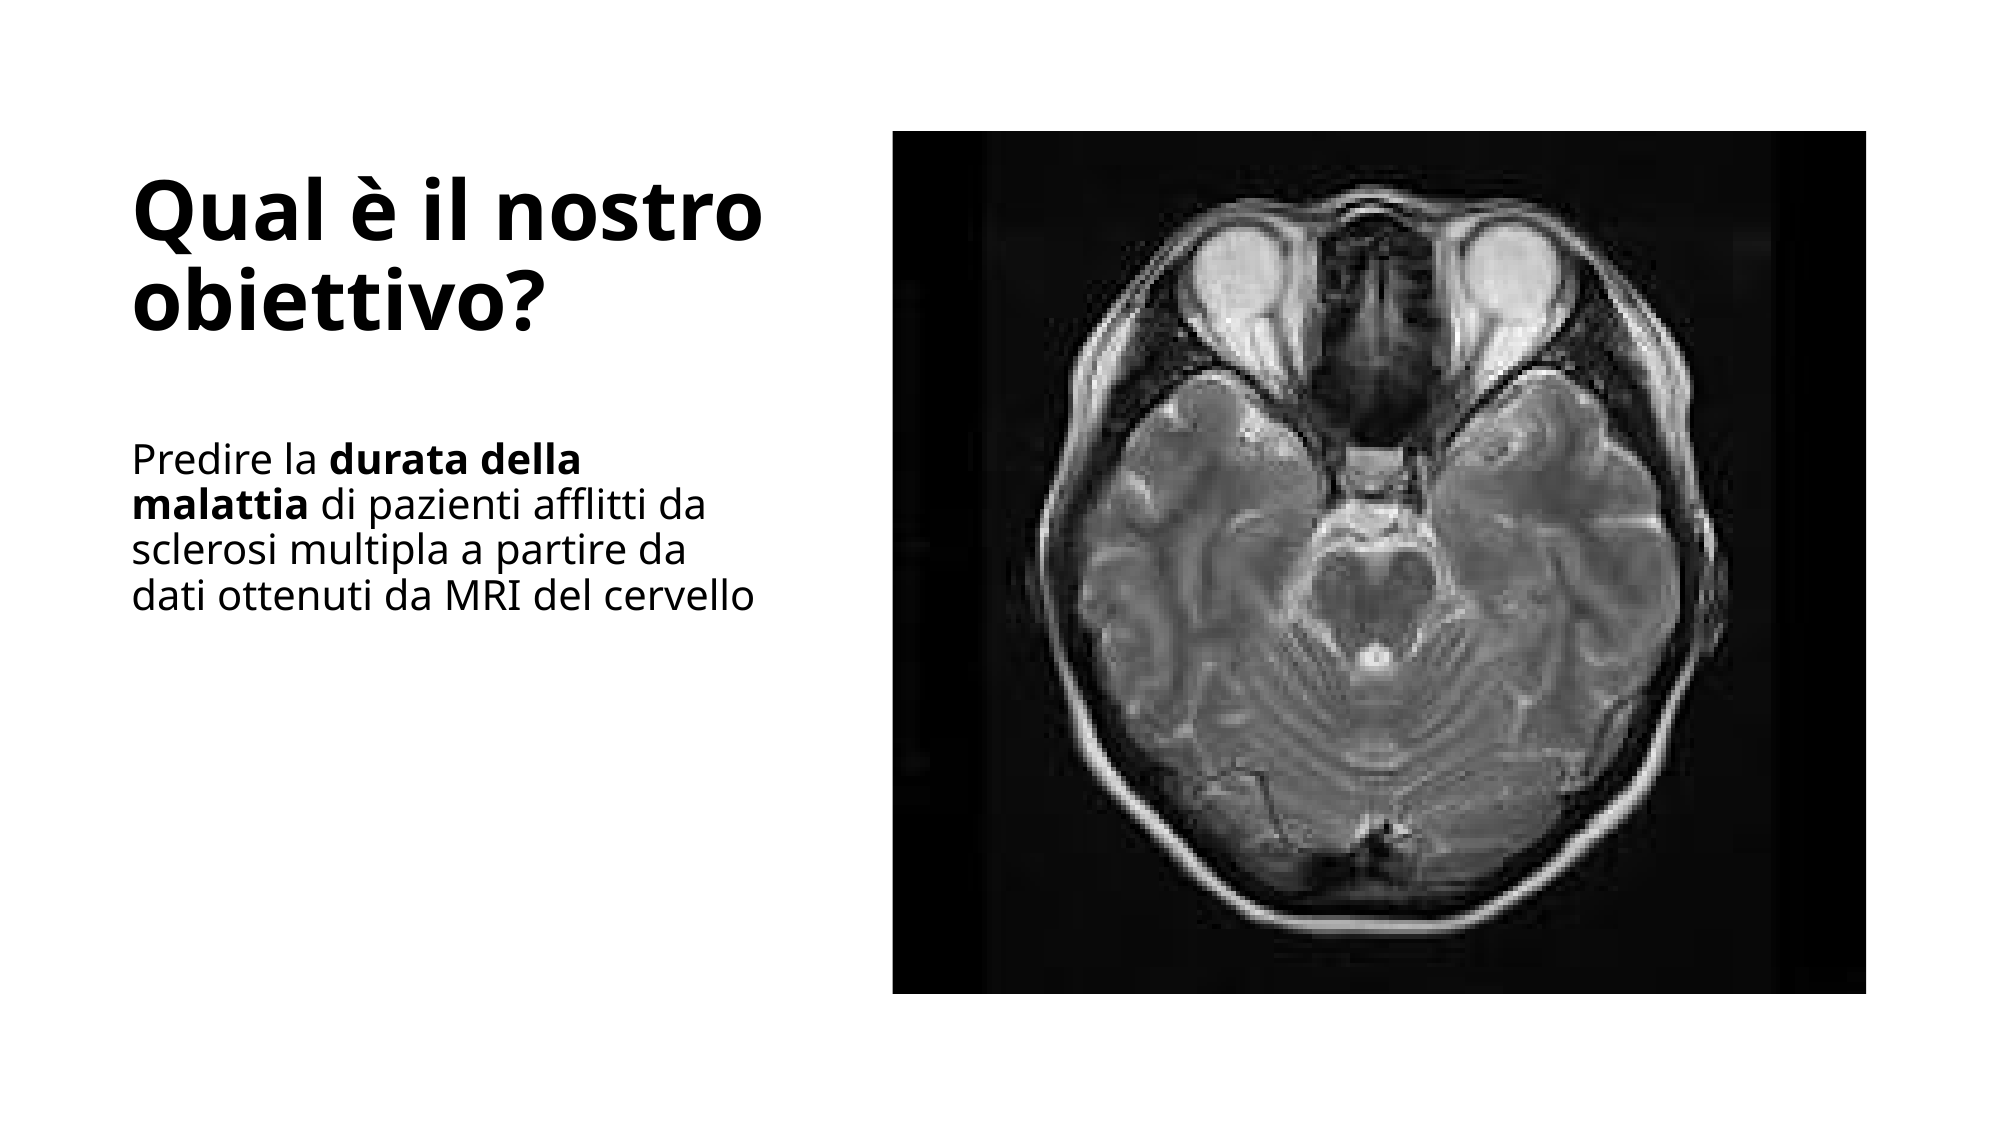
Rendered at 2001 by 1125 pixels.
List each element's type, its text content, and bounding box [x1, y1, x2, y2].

list Predire la durata della malattia di pazienti afflitti da sclerosi multipla a partire da dati ottenuti da MRI del cervello [116, 431, 786, 1014]
picture [892, 131, 1867, 994]
title Qual è il nostro obiettivo? [116, 111, 786, 406]
